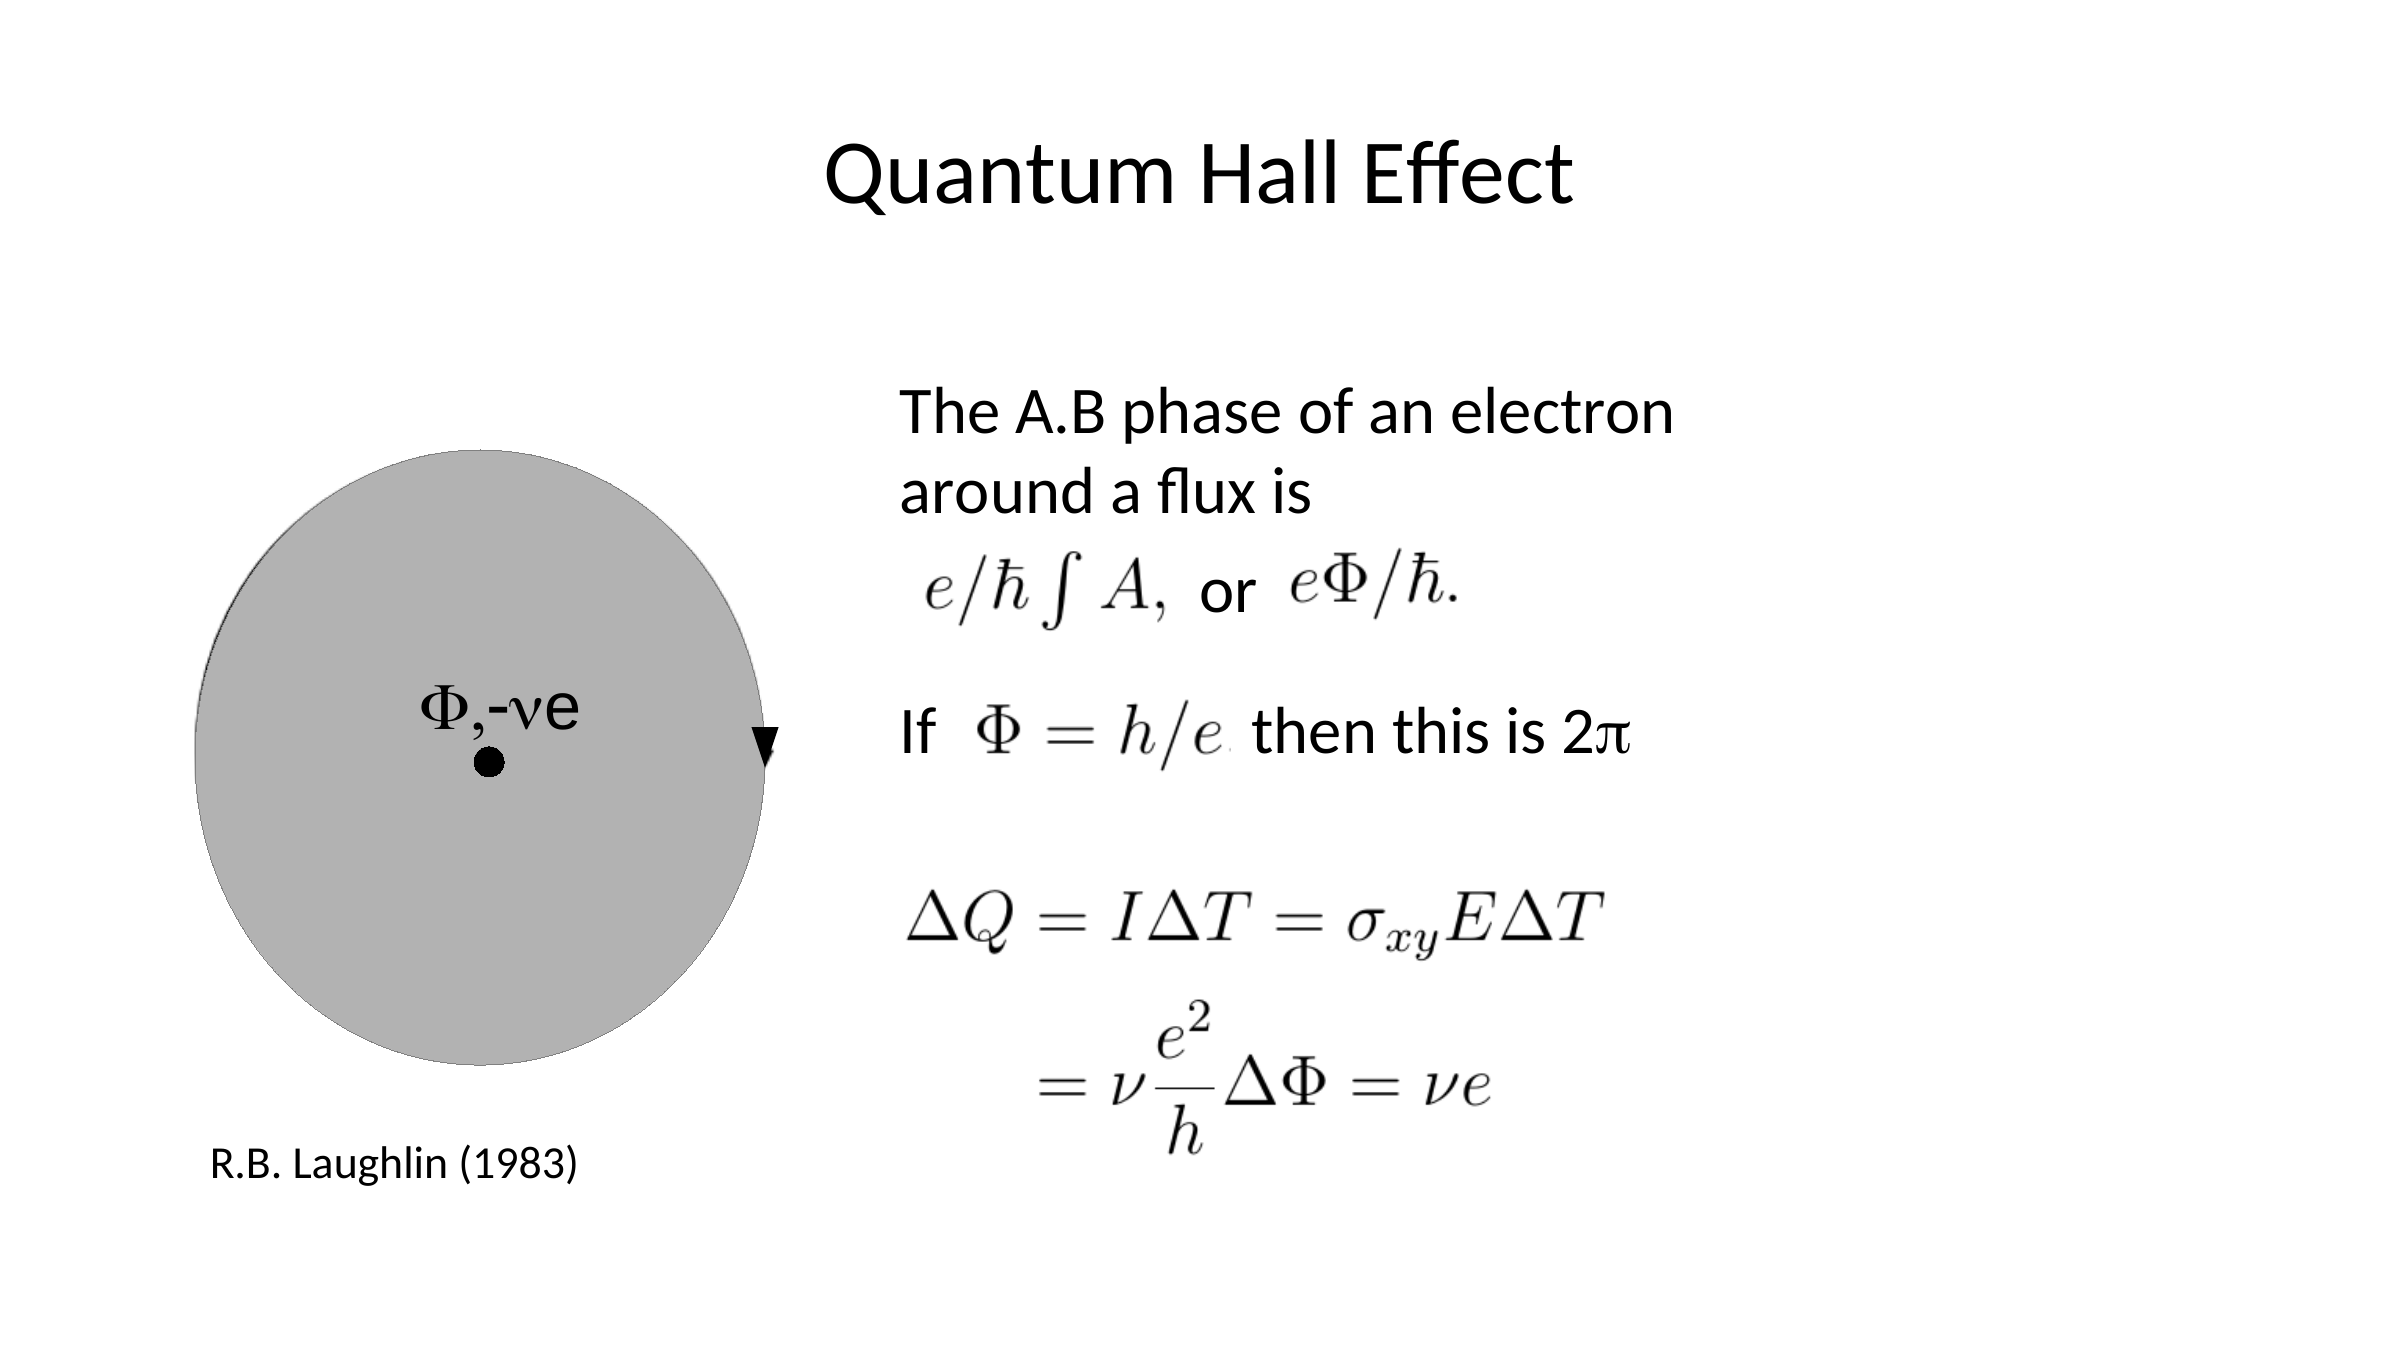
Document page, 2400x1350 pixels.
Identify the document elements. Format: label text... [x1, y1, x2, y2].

text_box or [1185, 538, 1636, 634]
picture [872, 854, 1636, 1182]
text_box R.B. Laughlin (1983) [195, 1125, 751, 1195]
picture [962, 686, 1231, 780]
title Quantum Hall Effect [120, 53, 2280, 280]
picture [915, 528, 1178, 643]
picture [135, 411, 841, 1066]
text_box F,-ne [405, 655, 646, 751]
text_box The A.B phase of an electron around a flux is If then this is 2p [885, 360, 1786, 828]
text_box [195, 449, 765, 1066]
picture [1281, 531, 1471, 627]
